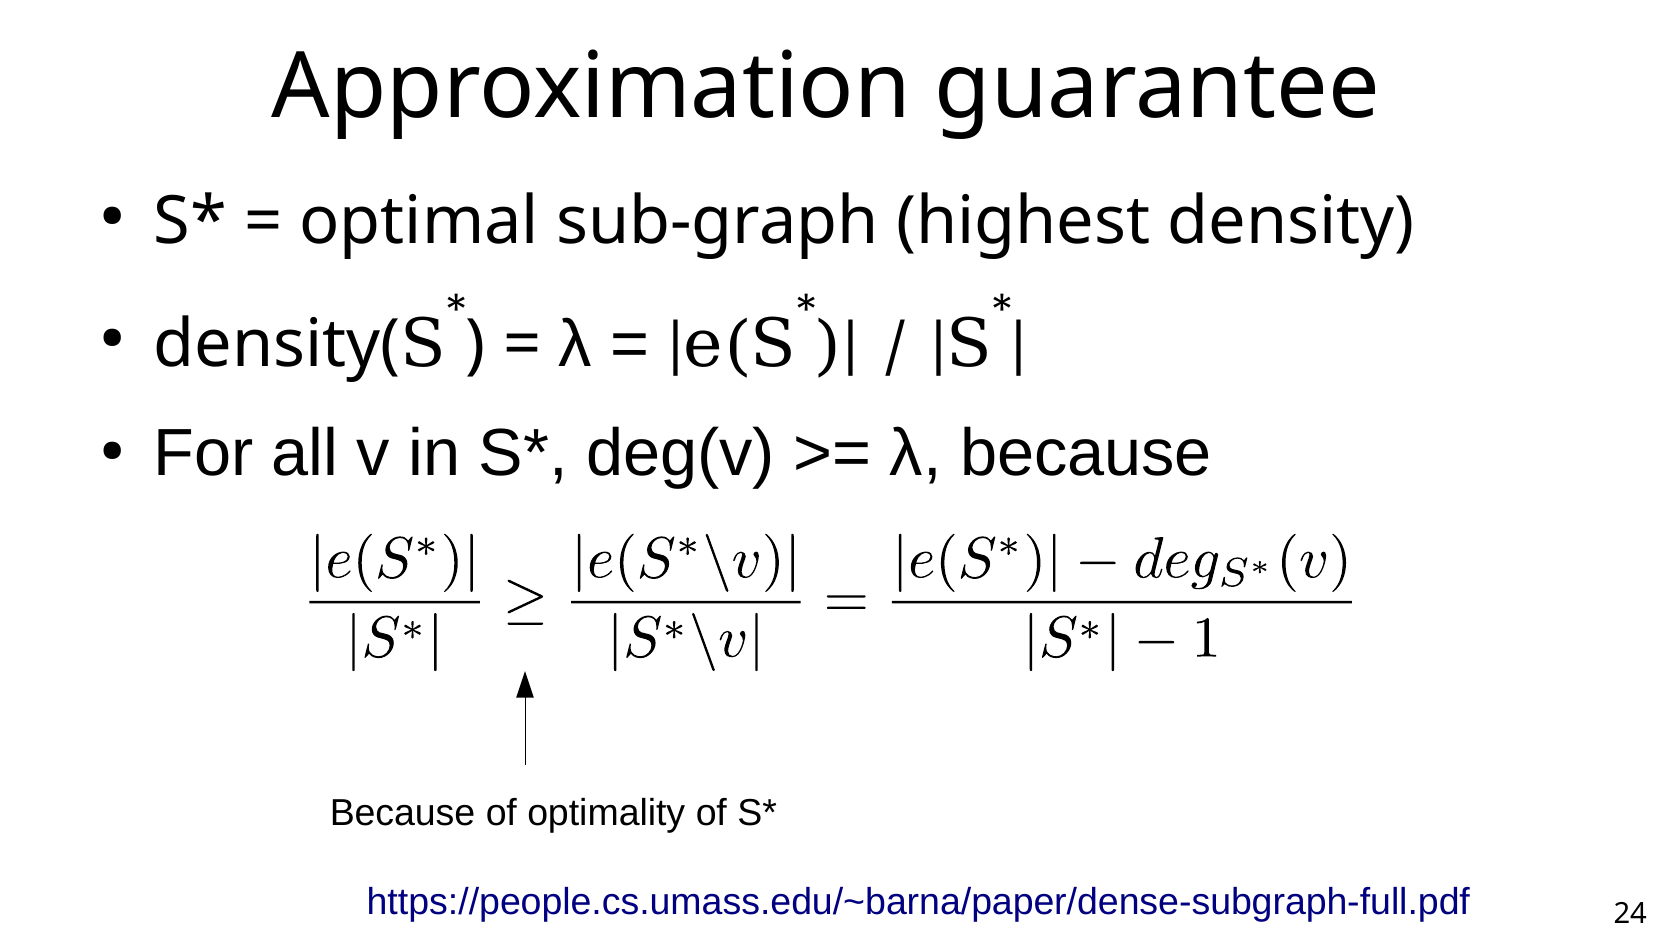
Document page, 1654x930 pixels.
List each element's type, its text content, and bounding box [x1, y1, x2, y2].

title Approximation guarantee [82, 0, 1571, 166]
list S* = optimal sub-graph (highest density) density(S*) = λ = |e(S*)| / |S*| For all v in S*, deg(v) >= λ, because [82, 172, 1571, 784]
text_box https://people.cs.umass.edu/~barna/paper/dense-subgraph-full.pdf [351, 873, 1486, 930]
text_box [309, 533, 1352, 672]
text_box Because of optimality of S* [315, 783, 826, 841]
